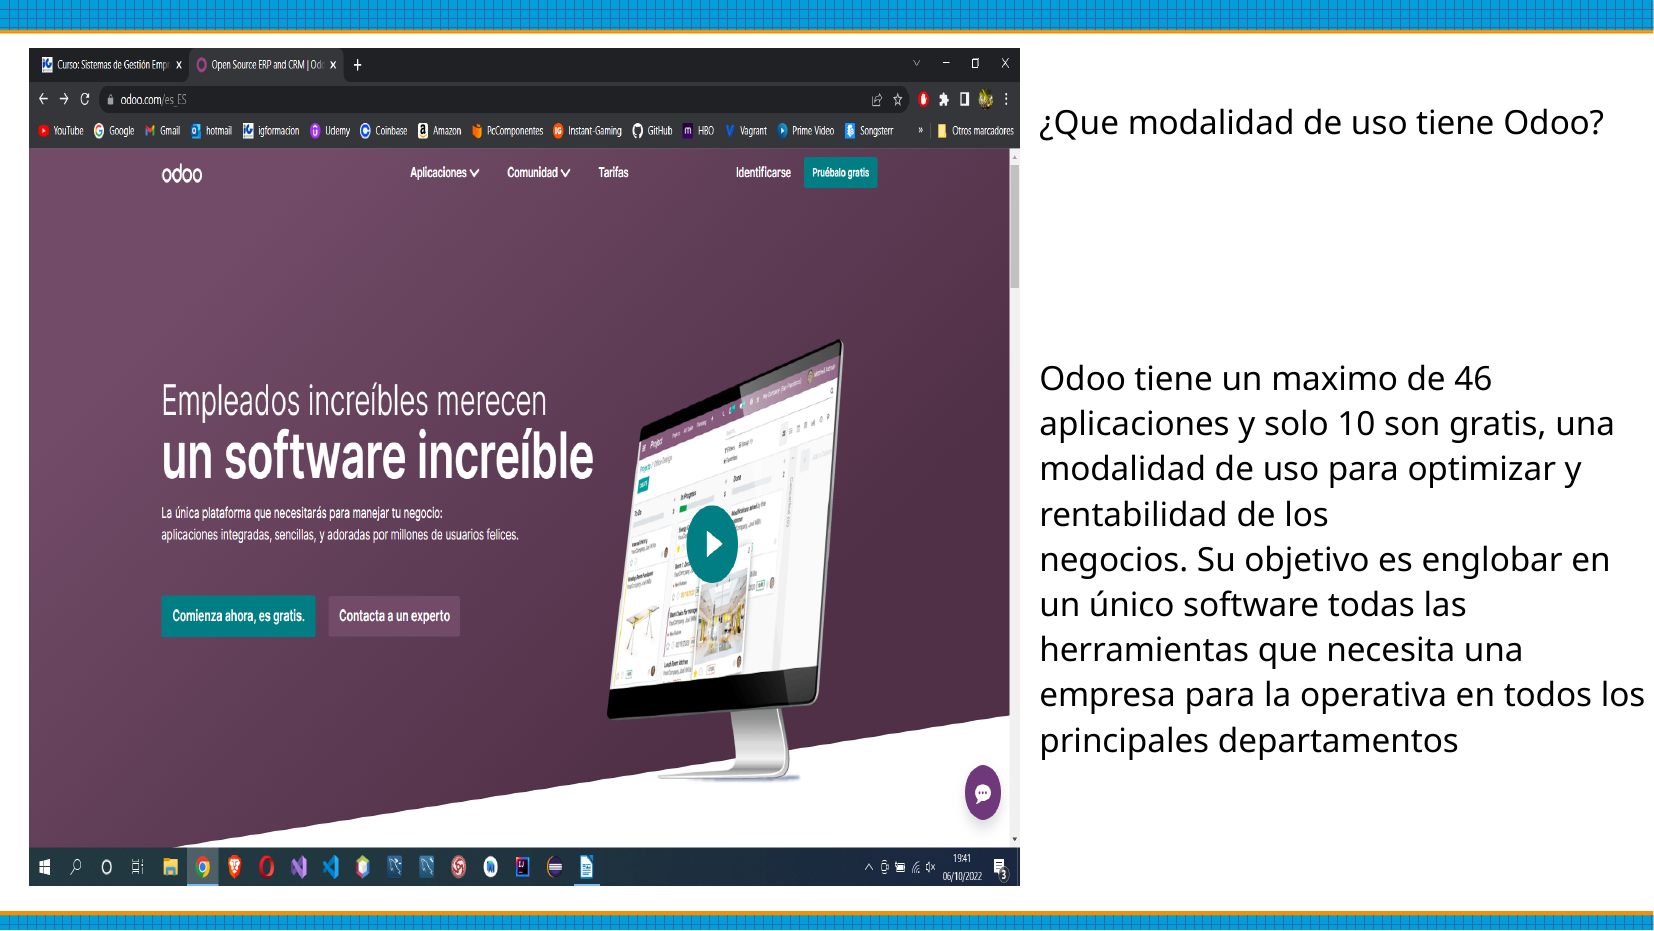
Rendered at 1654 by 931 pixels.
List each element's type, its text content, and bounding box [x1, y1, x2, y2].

text_box ¿Que modalidad de uso tiene Odoo? [1033, 29, 1654, 214]
text_box Odoo tiene un maximo de 46 aplicaciones y solo 10 son gratis, una modalidad de uso para optimizar y rentabilidad de los negocios. Su objetivo es englobar en un único software todas las herramientas que necesita una empresa para la operativa en todos los principales departamentos [1033, 296, 1654, 821]
picture [29, 48, 1020, 886]
